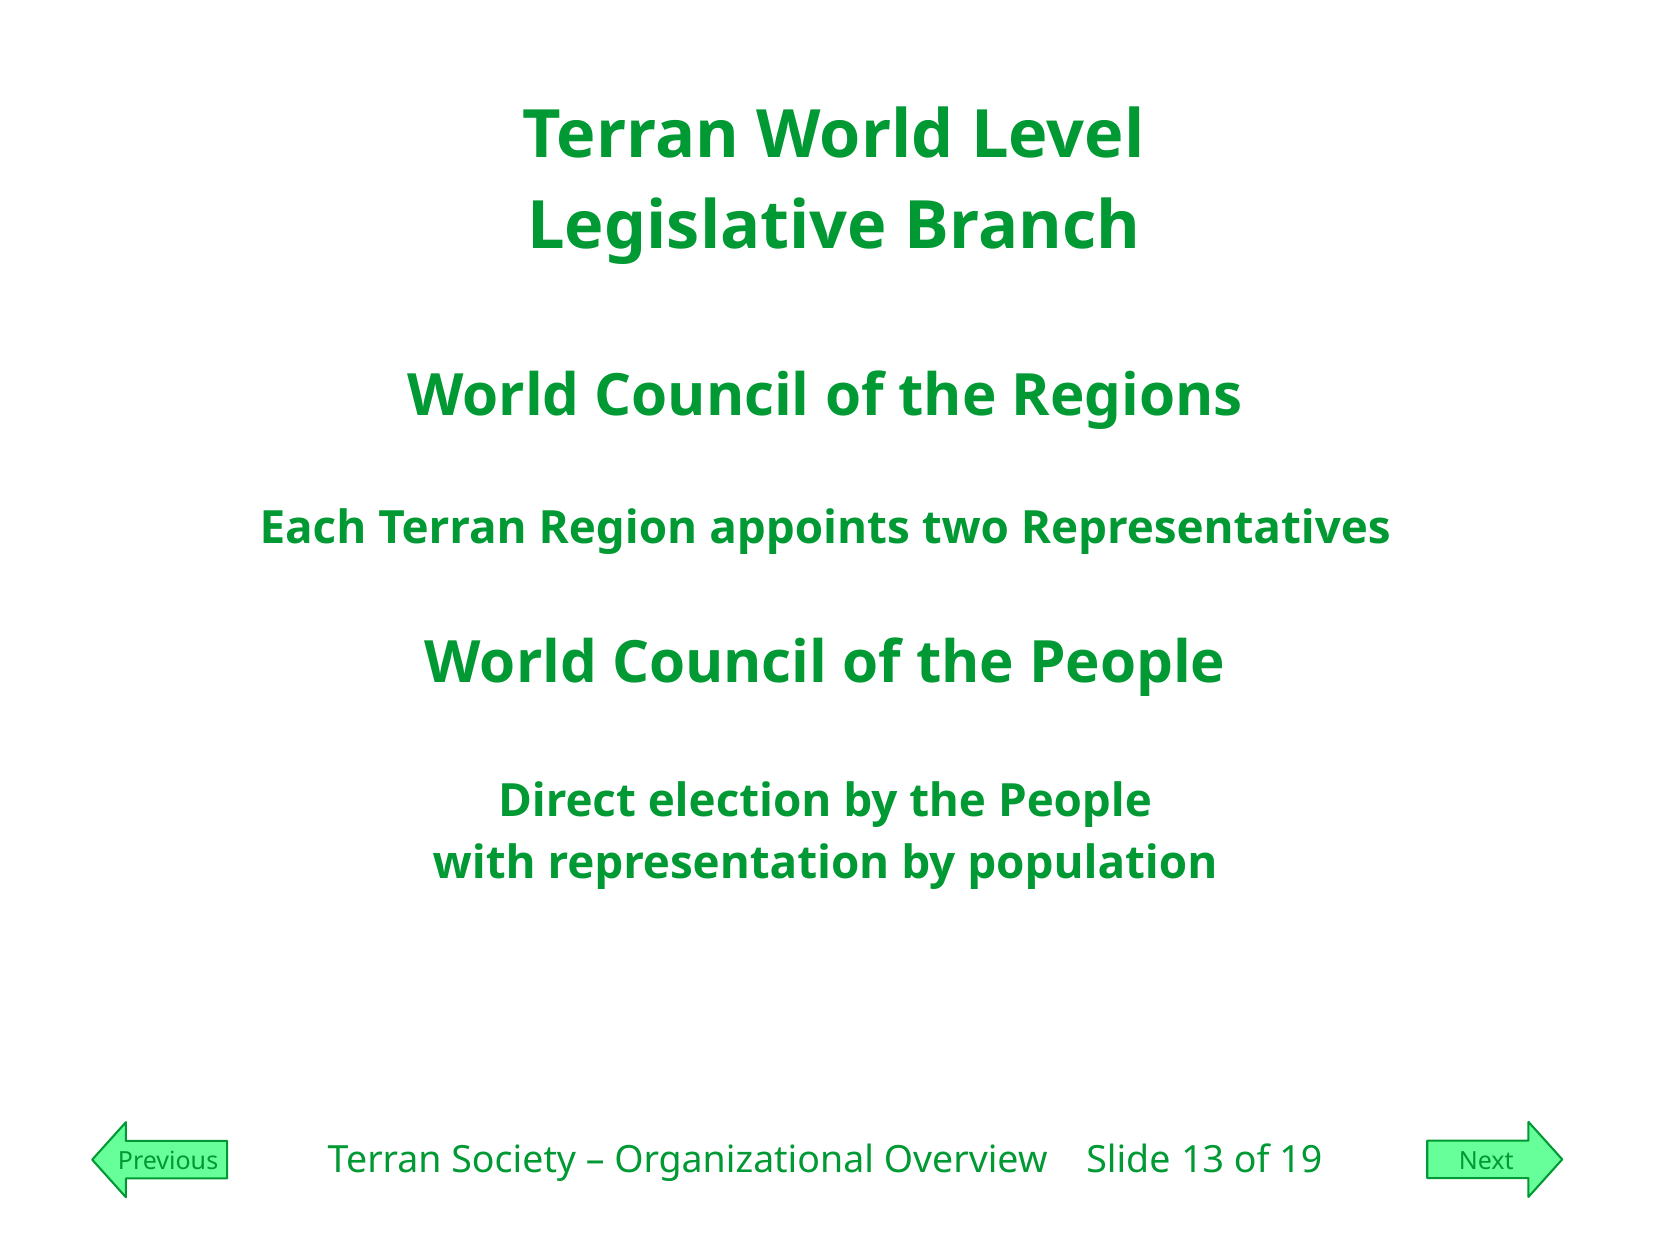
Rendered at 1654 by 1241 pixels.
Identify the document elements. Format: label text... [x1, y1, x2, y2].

text_box World Council of the Regions Each Terran Region appoints two Representatives World Council of the People Direct election by the People with representation by population [150, 195, 1501, 1051]
text_box Next [1427, 1121, 1563, 1197]
title Terran World Level Legislative Branch [90, 83, 1578, 271]
text_box Terran Society – Organizational Overview Slide <number> of 19 [270, 1125, 1381, 1241]
text_box Previous [92, 1122, 228, 1198]
